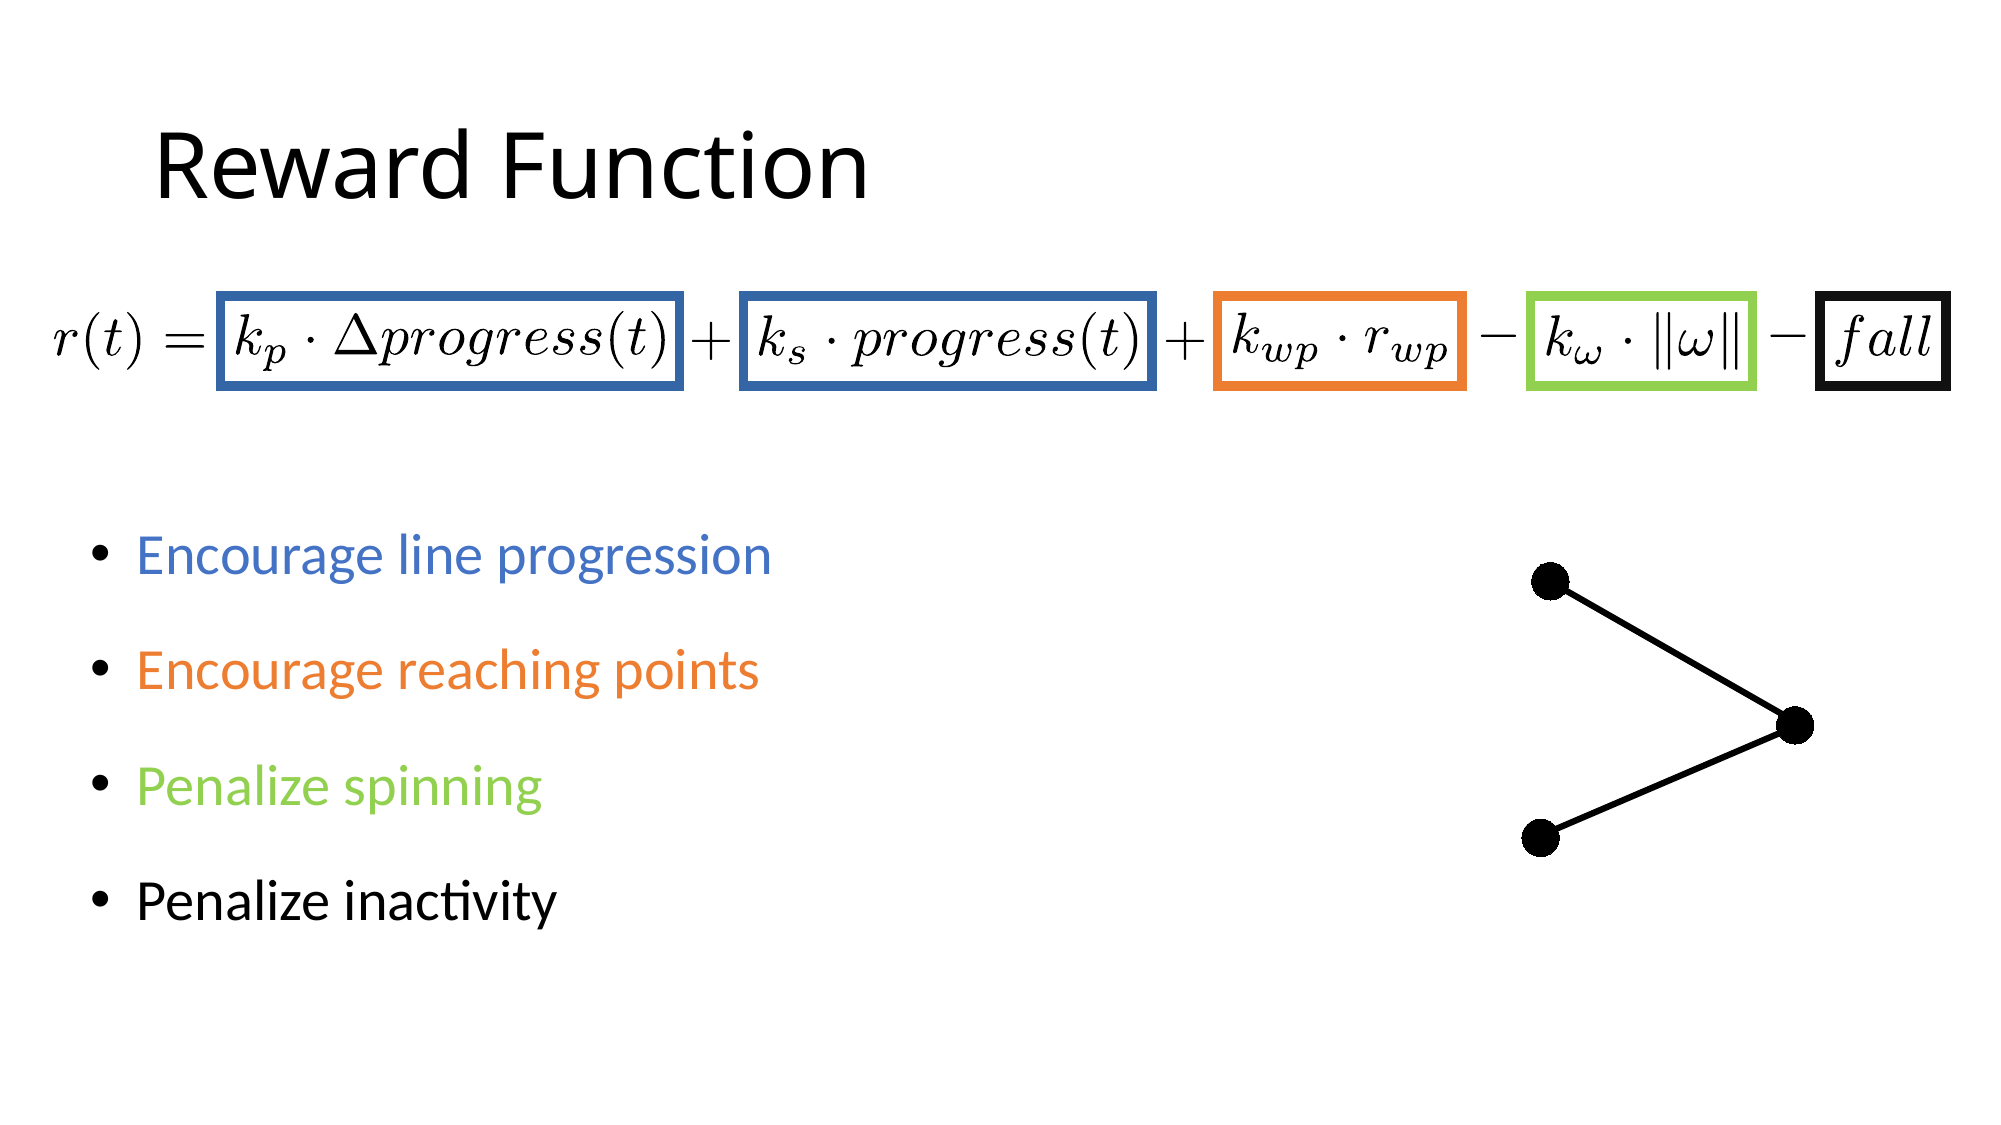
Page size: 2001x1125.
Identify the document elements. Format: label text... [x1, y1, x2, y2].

text_box [1531, 562, 1570, 601]
text_box [220, 295, 680, 386]
text_box [1217, 295, 1463, 386]
text_box Encourage line progression Encourage reaching points Penalize spinning Penalize inactivity [75, 412, 1876, 1045]
text_box [1768, 334, 1806, 348]
text_box [1776, 706, 1814, 745]
text_box [1521, 819, 1560, 857]
text_box [54, 311, 205, 370]
title Reward Function [137, 59, 1863, 278]
text_box [691, 321, 731, 361]
text_box [743, 295, 1152, 386]
text_box [1479, 334, 1517, 348]
text_box [1165, 321, 1205, 361]
text_box [1530, 295, 1753, 386]
text_box [1819, 295, 1946, 386]
